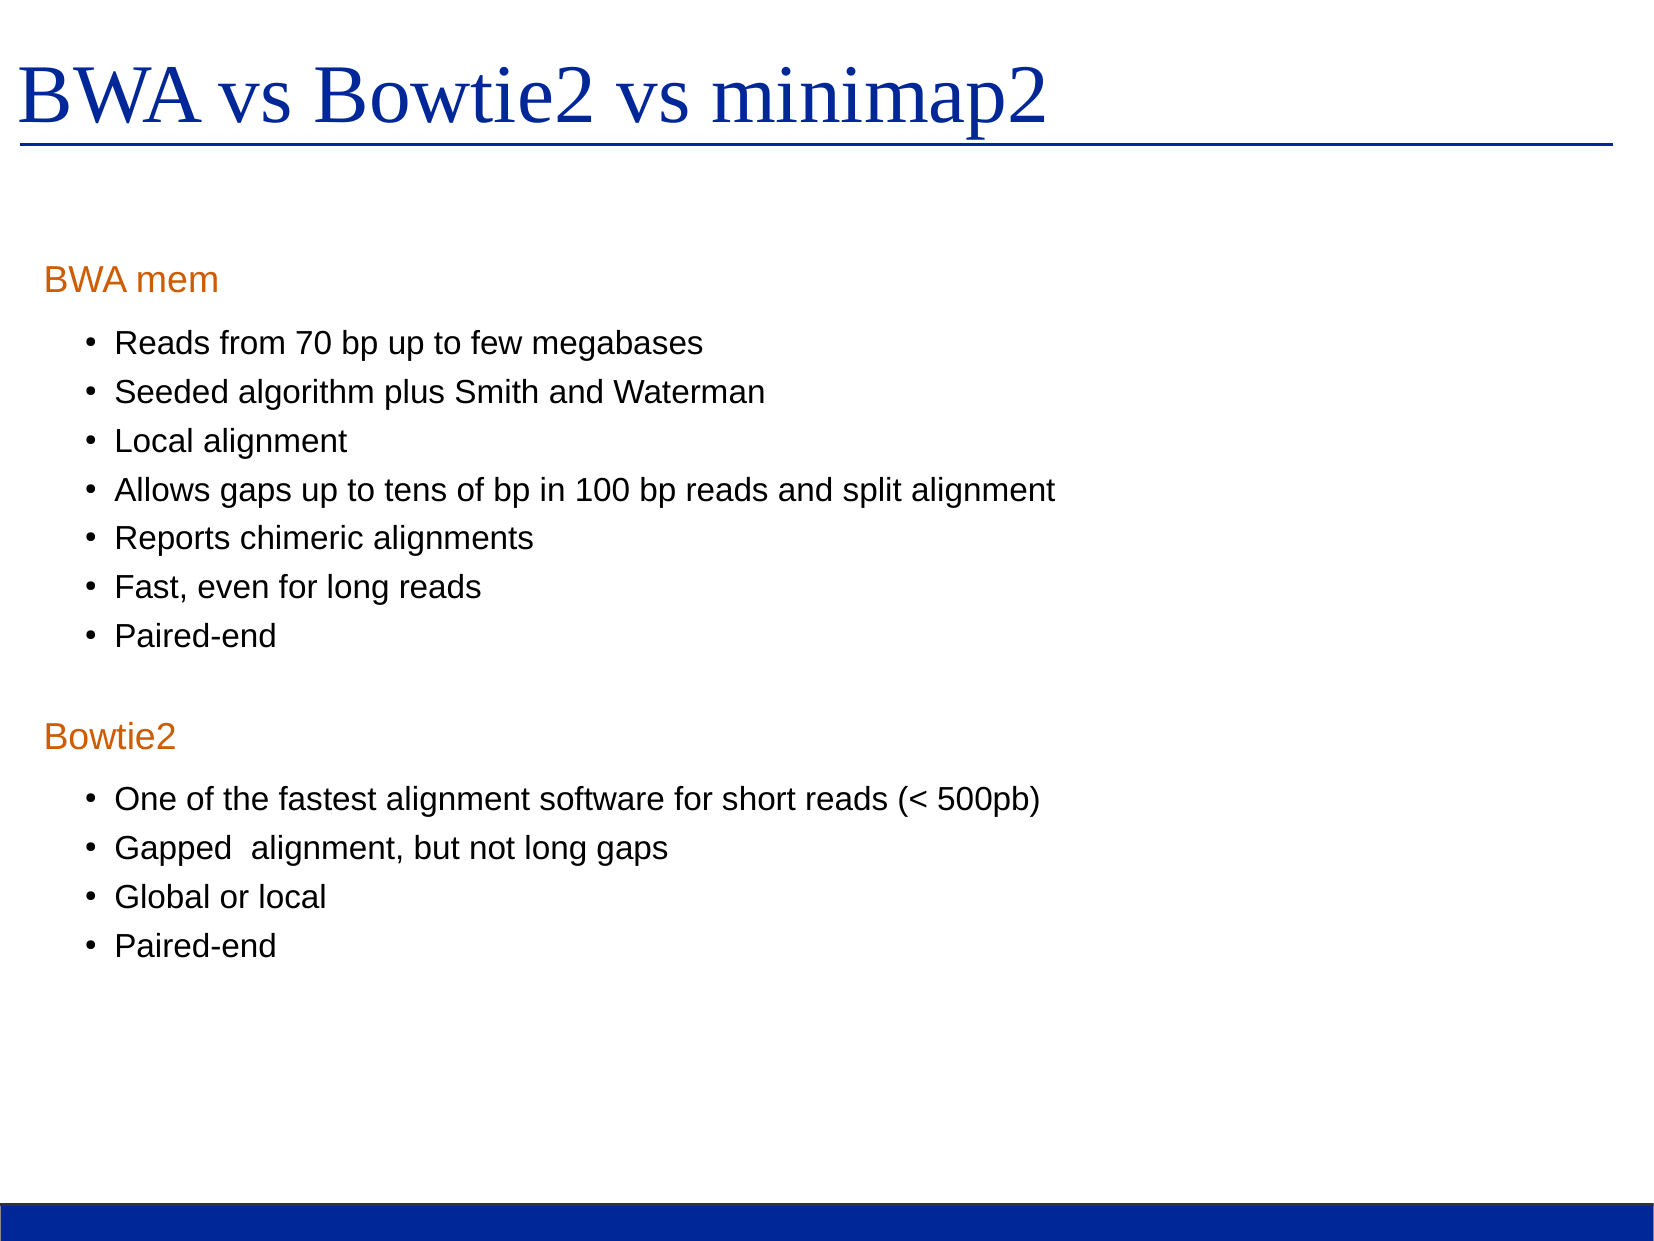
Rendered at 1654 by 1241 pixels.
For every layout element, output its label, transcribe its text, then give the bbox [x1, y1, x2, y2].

list BWA mem Reads from 70 bp up to few megabases Seeded algorithm plus Smith and Waterman Local alignment Allows gaps up to tens of bp in 100 bp reads and split alignment Reports chimeric alignments Fast, even for long reads Paired-end Bowtie2 One of the fastest alignment software for short reads (< 500pb) Gapped alignment, but not long gaps Global or local Paired‐end [43, 258, 1611, 1121]
title BWA vs Bowtie2 vs minimap2 [17, 0, 1589, 198]
